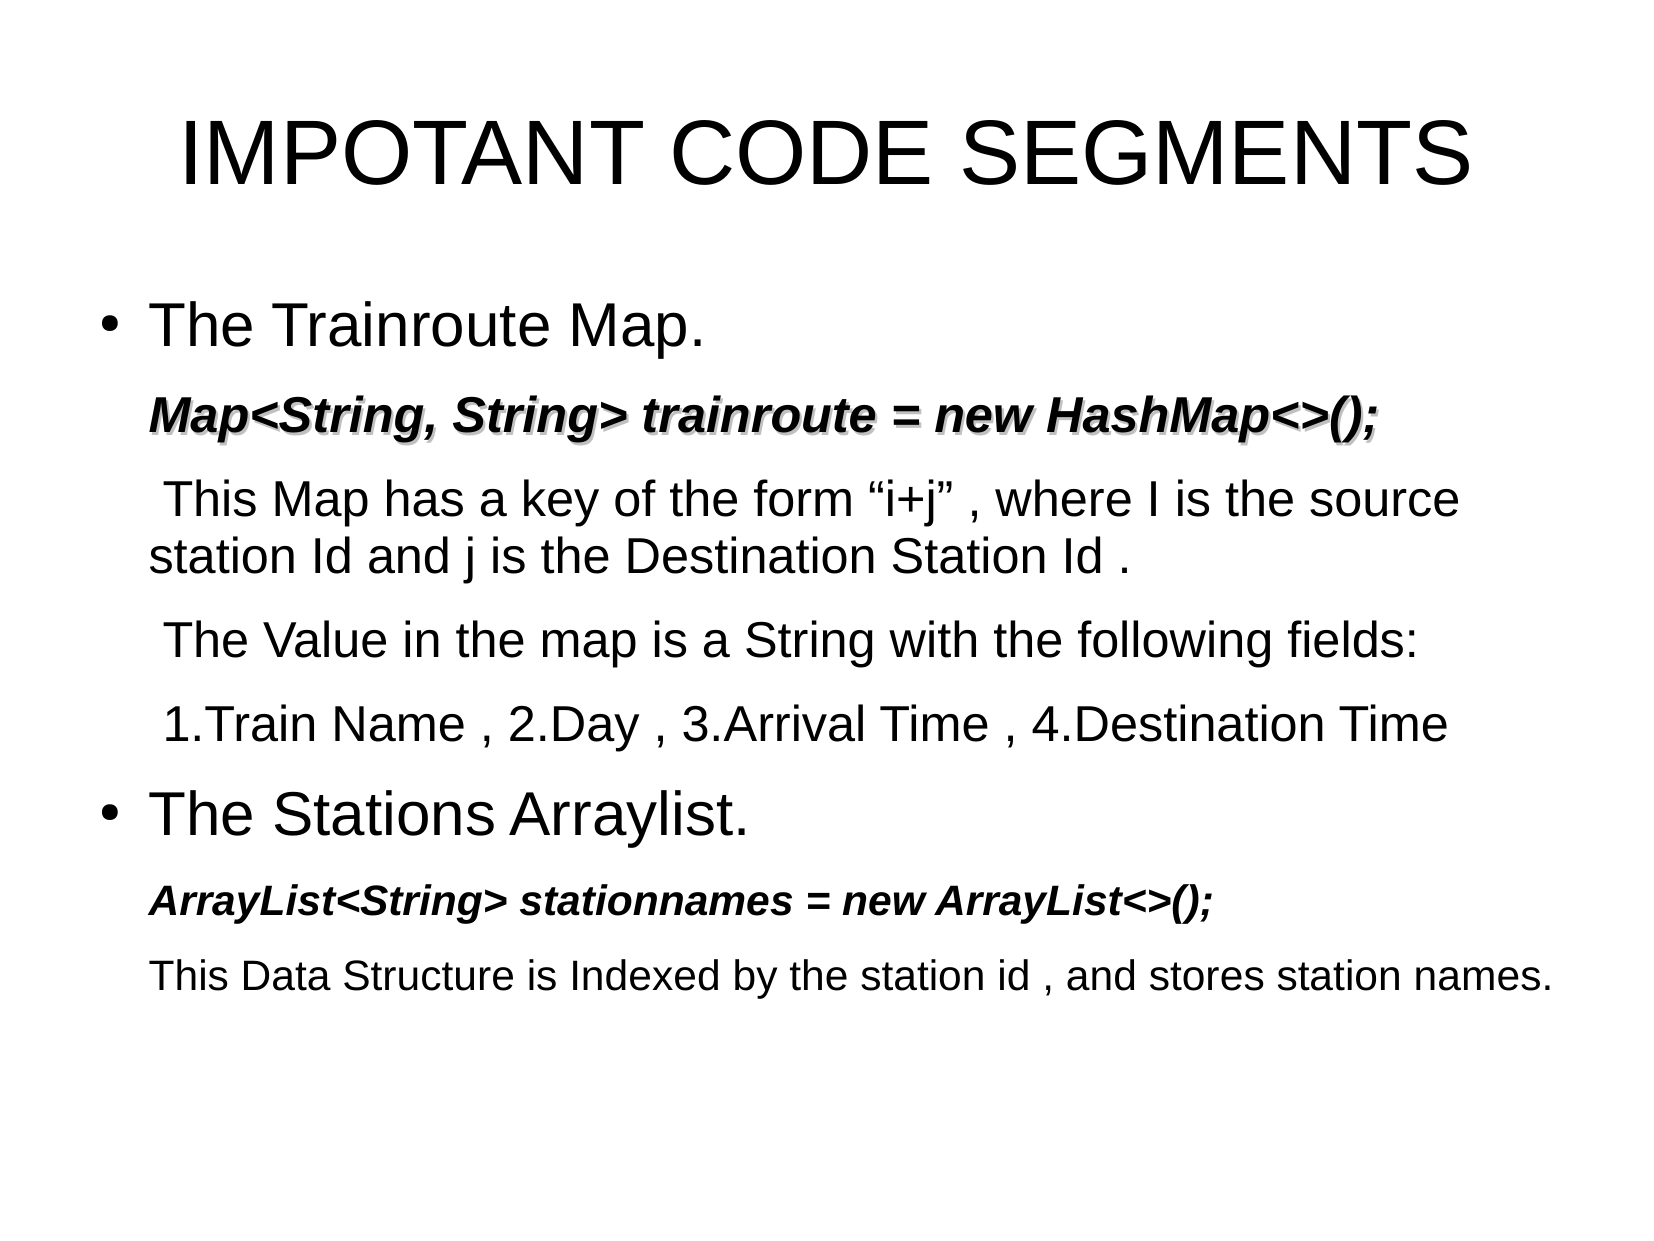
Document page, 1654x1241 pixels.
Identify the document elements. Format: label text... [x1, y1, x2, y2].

list The Trainroute Map. Map<String, String> trainroute = new HashMap<>(); This Map has a key of the form “i+j” , where I is the source station Id and j is the Destination Station Id . The Value in the map is a String with the following fields: 1.Train Name , 2.Day , 3.Arrival Time , 4.Destination Time The Stations Arraylist. ArrayList<String> stationnames = new ArrayList<>(); This Data Structure is Indexed by the station id , and stores station names. [82, 290, 1571, 1010]
title IMPOTANT CODE SEGMENTS [82, 49, 1571, 257]
